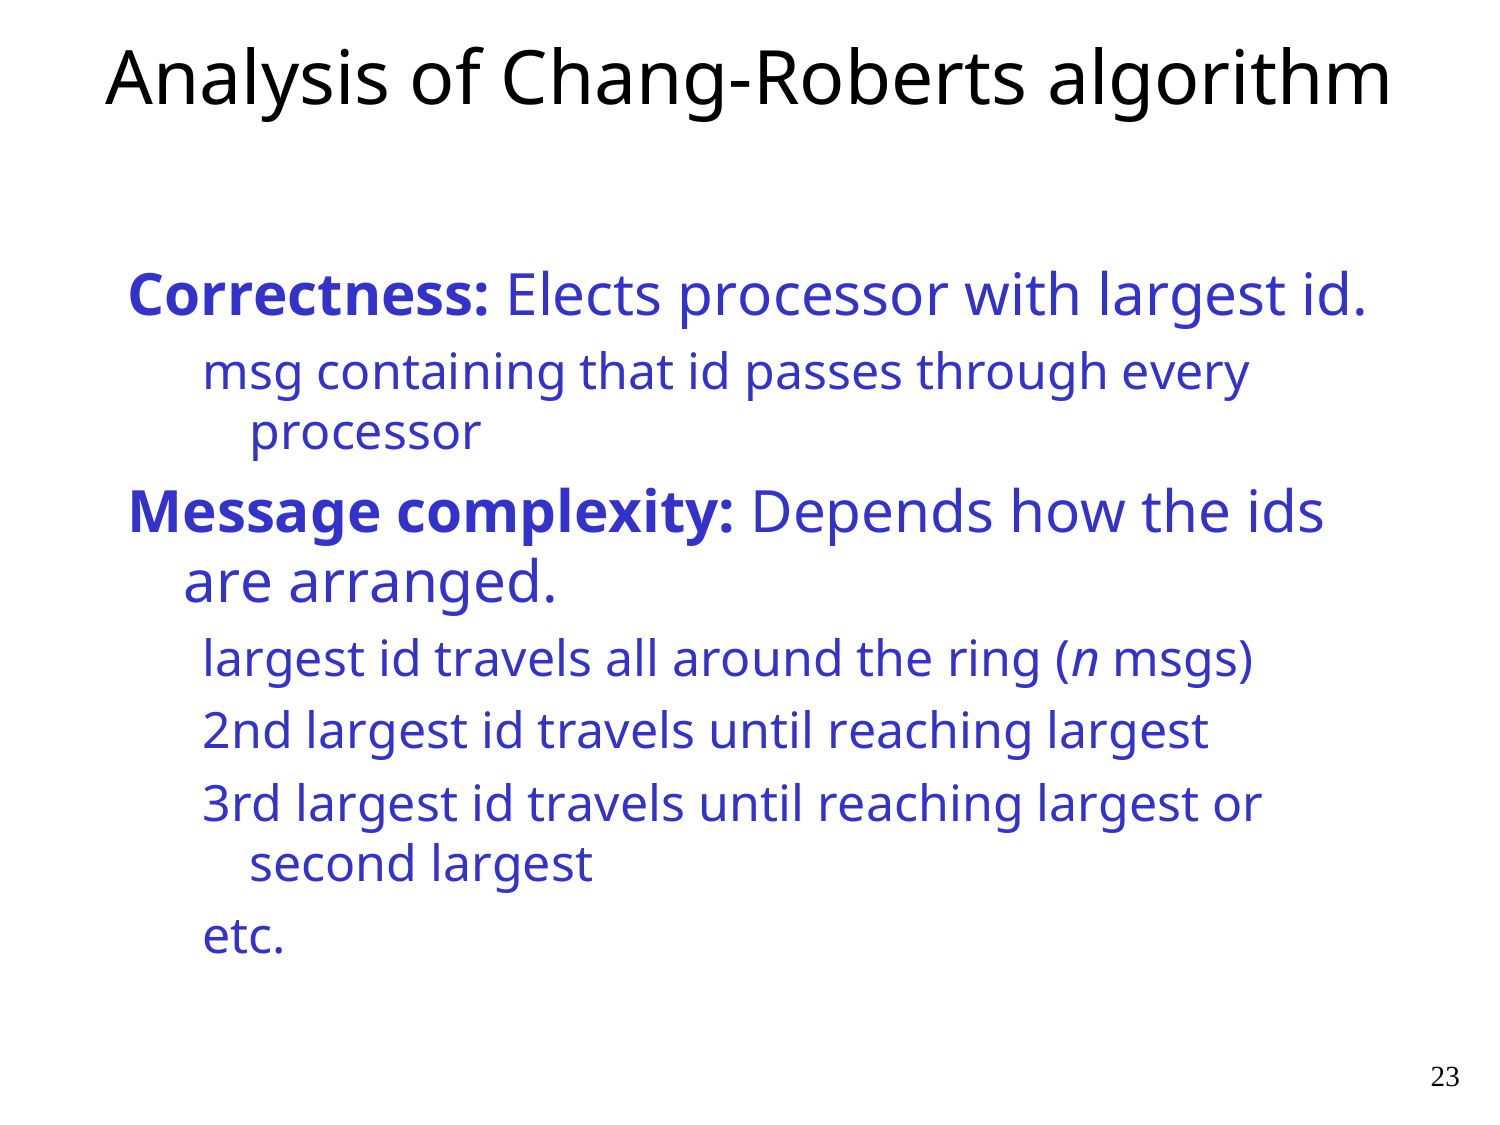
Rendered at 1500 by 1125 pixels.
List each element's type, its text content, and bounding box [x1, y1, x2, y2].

text_box <number> [1162, 1049, 1476, 1101]
title Analysis of Chang-Roberts algorithm [24, 24, 1476, 126]
list Correctness: Elects processor with largest id. msg containing that id passes through every processor Message complexity: Depends how the ids are arranged. largest id travels all around the ring (n msgs) 2nd largest id travels until reaching largest 3rd largest id travels until reaching largest or second largest etc. [112, 249, 1425, 988]
